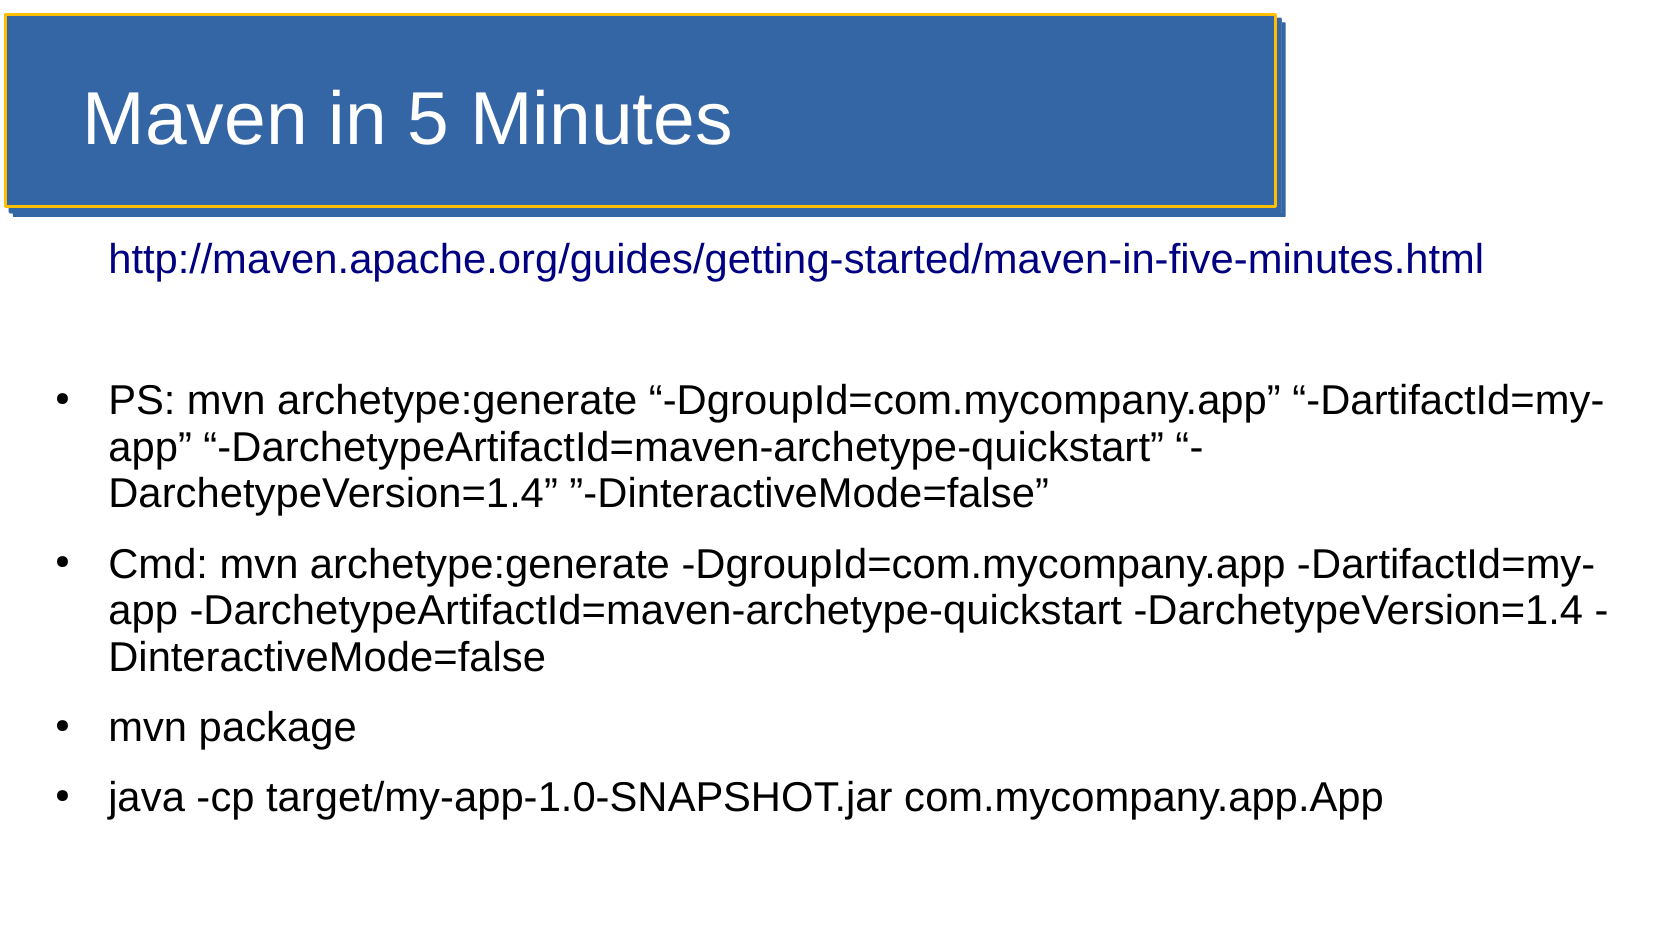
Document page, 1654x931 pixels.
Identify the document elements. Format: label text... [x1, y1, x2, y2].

title Maven in 5 Minutes [82, 44, 1235, 192]
list http://maven.apache.org/guides/getting-started/maven-in-five-minutes.html PS: mvn archetype:generate “-DgroupId=com.mycompany.app” “-DartifactId=my-app” “-DarchetypeArtifactId=maven-archetype-quickstart” “-DarchetypeVersion=1.4” ”-DinteractiveMode=false” Cmd: mvn archetype:generate -DgroupId=com.mycompany.app -DartifactId=my-app -DarchetypeArtifactId=maven-archetype-quickstart -DarchetypeVersion=1.4 -DinteractiveMode=false mvn package java -cp target/my-app-1.0-SNAPSHOT.jar com.mycompany.app.App [37, 236, 1613, 901]
